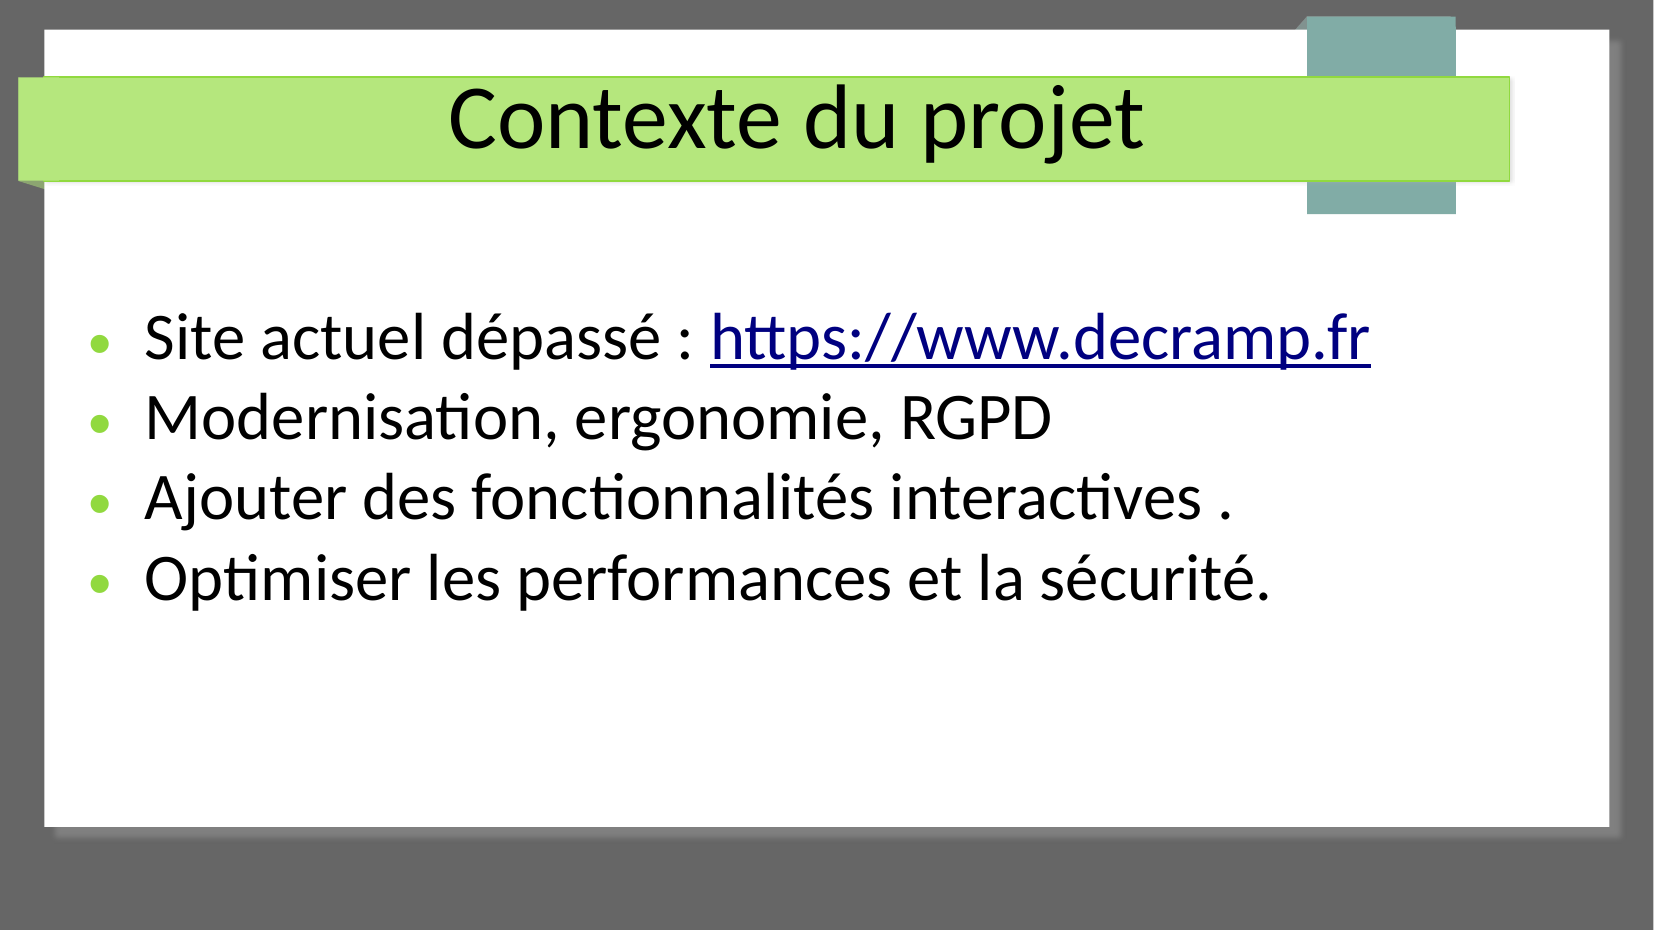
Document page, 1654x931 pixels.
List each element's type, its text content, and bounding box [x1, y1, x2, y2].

list Site actuel dépassé : https://www.decramp.fr Modernisation, ergonomie, RGPD Ajouter des fonctionnalités interactives . Optimiser les performances et la sécurité. [88, 221, 1565, 813]
title Contexte du projet [88, 73, 1506, 178]
